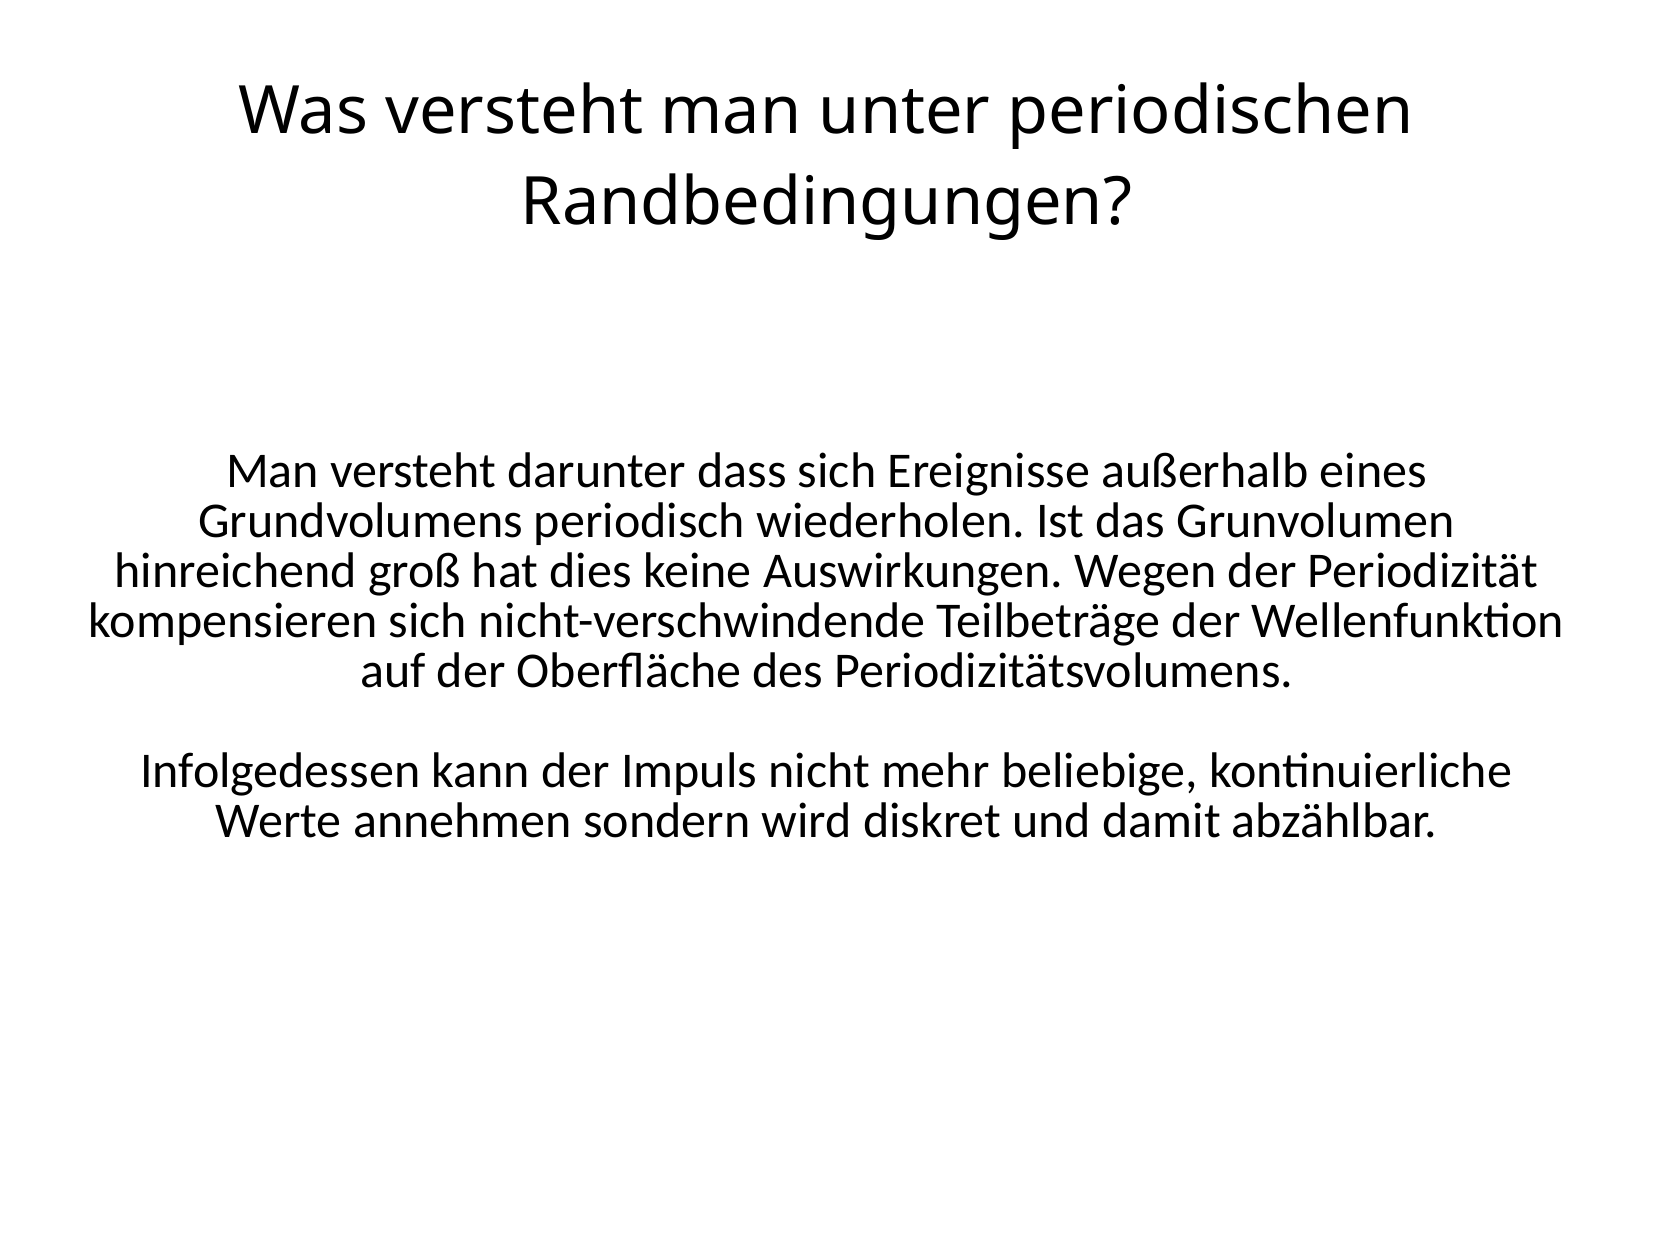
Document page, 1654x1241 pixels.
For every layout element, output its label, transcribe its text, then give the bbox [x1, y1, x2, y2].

subtitle Man versteht darunter dass sich Ereignisse außerhalb eines Grundvolumens periodisch wiederholen. Ist das Grunvolumen hinreichend groß hat dies keine Auswirkungen. Wegen der Periodizität kompensieren sich nicht-verschwindende Teilbeträge der Wellenfunktion auf der Oberfläche des Periodizitätsvolumens. Infolgedessen kann der Impuls nicht mehr beliebige, kontinuierliche Werte annehmen sondern wird diskret und damit abzählbar. [82, 290, 1571, 1010]
title Was versteht man unter periodischen Randbedingungen? [82, 49, 1571, 257]
